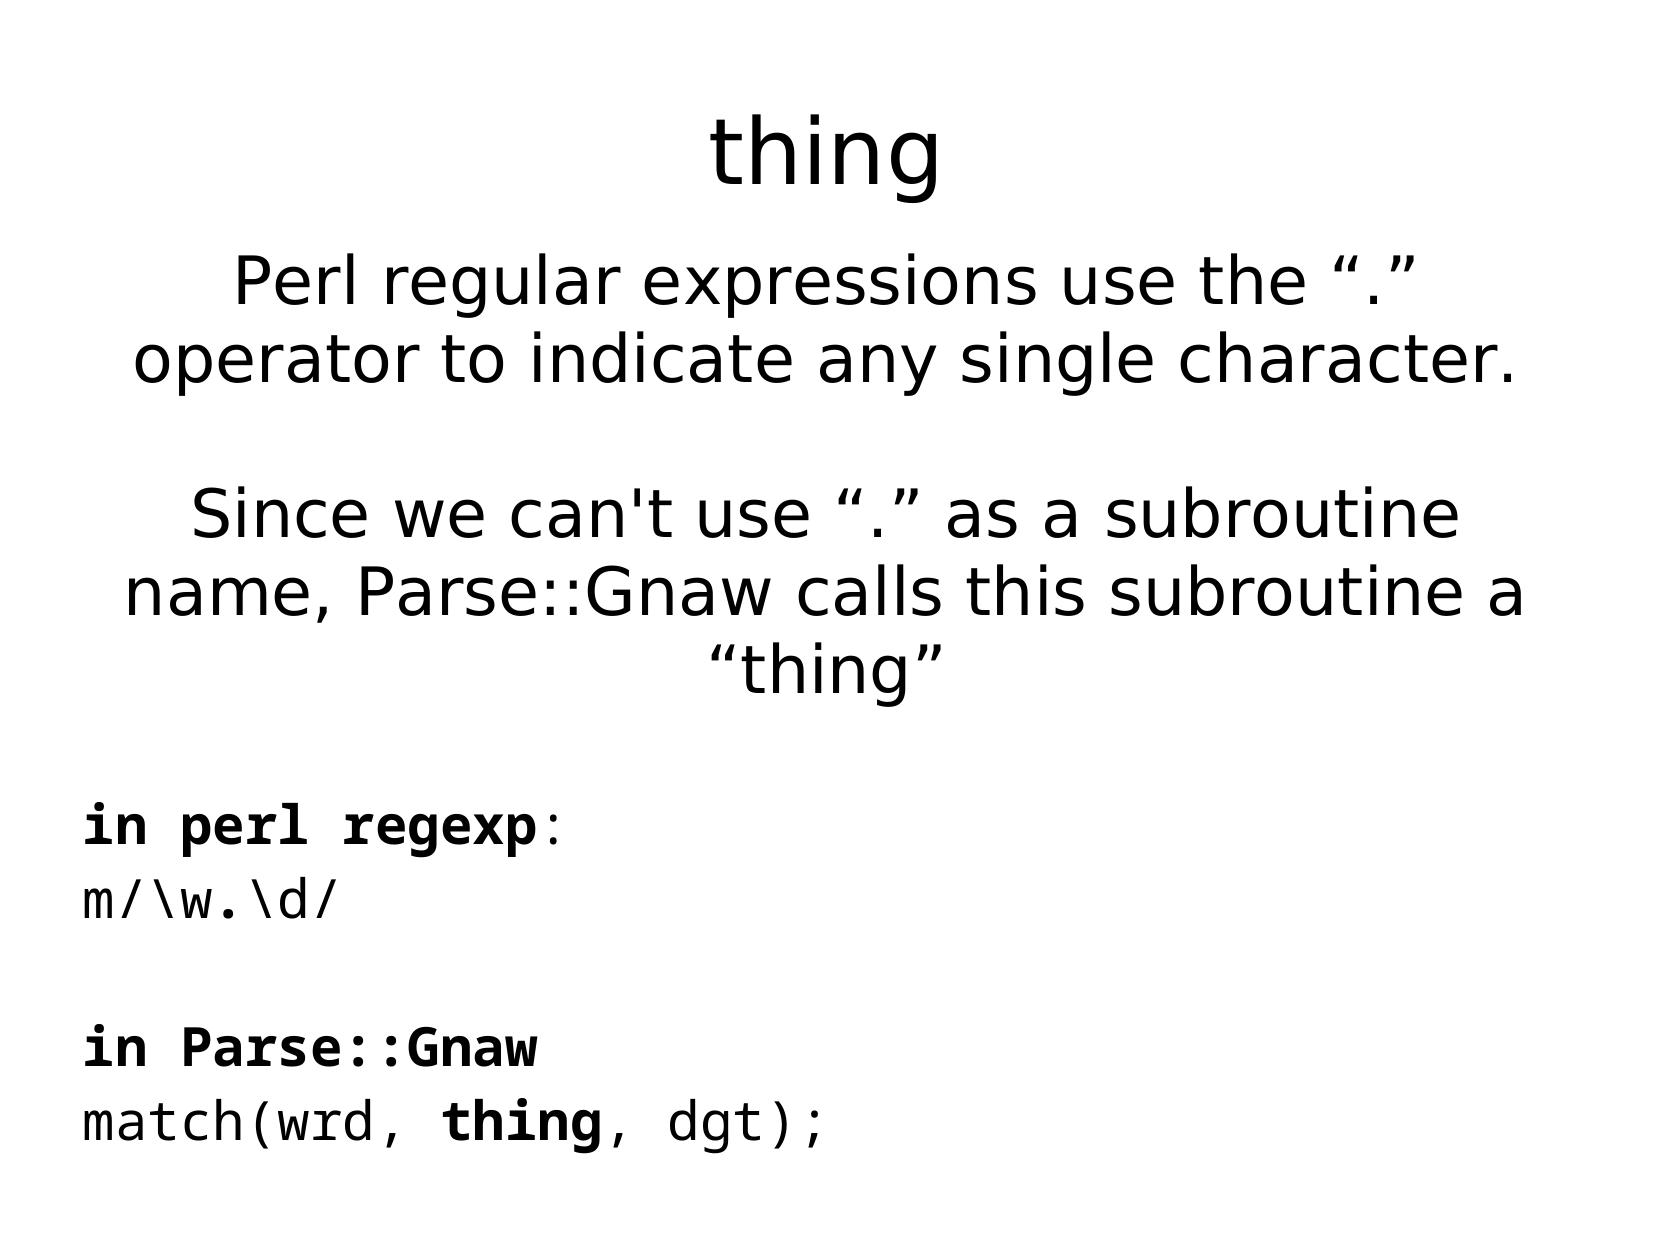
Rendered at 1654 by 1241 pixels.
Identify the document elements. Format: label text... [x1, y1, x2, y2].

subtitle Perl regular expressions use the “.” operator to indicate any single character. Since we can't use “.” as a subroutine name, Parse::Gnaw calls this subroutine a “thing” in perl regexp: m/\w.\d/ in Parse::Gnaw match(wrd, thing, dgt); [82, 266, 1571, 1133]
title thing [82, 49, 1571, 257]
